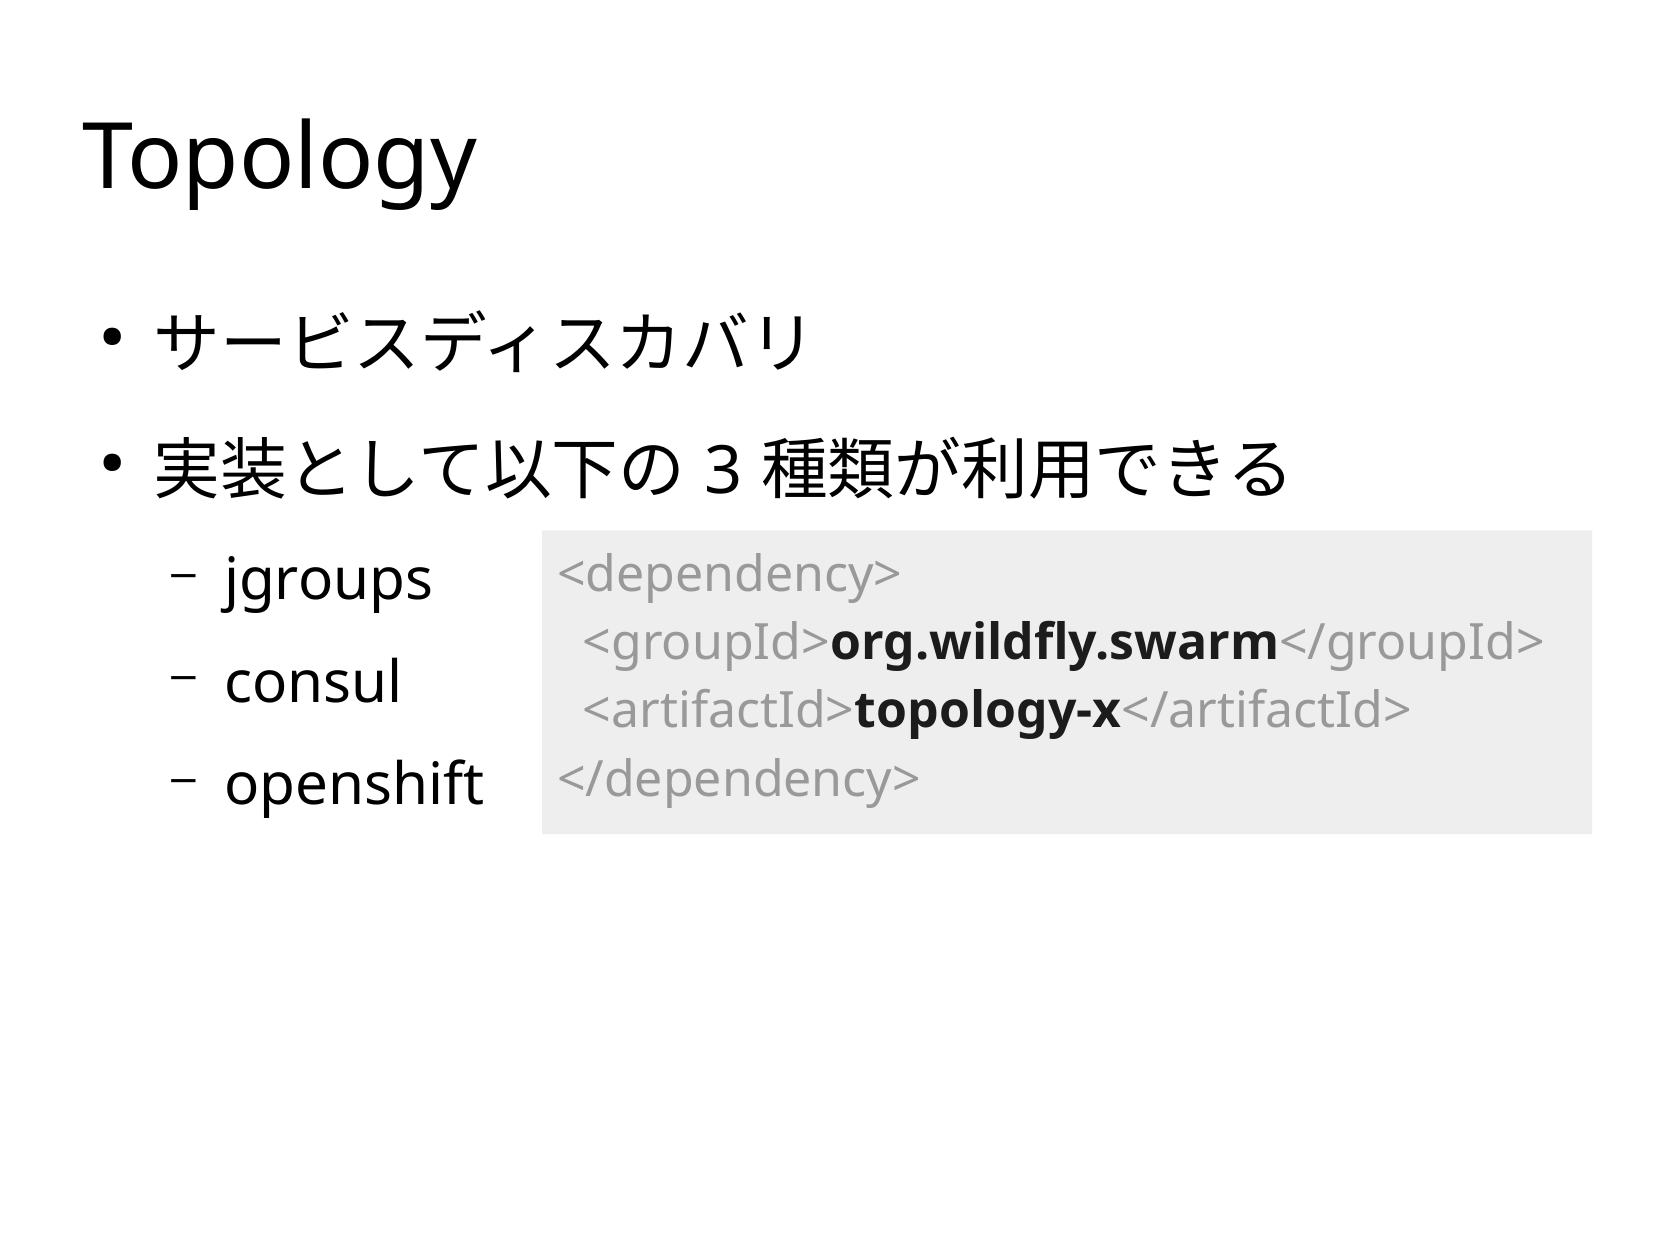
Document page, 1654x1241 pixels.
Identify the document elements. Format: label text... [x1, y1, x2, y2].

list サービスディスカバリ 実装として以下の3種類が利用できる jgroups consul openshift [82, 290, 1571, 1010]
text_box <dependency> <groupId>org.wildfly.swarm</groupId> <artifactId>topology-x</artifactId> </dependency> [542, 530, 1593, 835]
title Topology [82, 49, 1571, 257]
